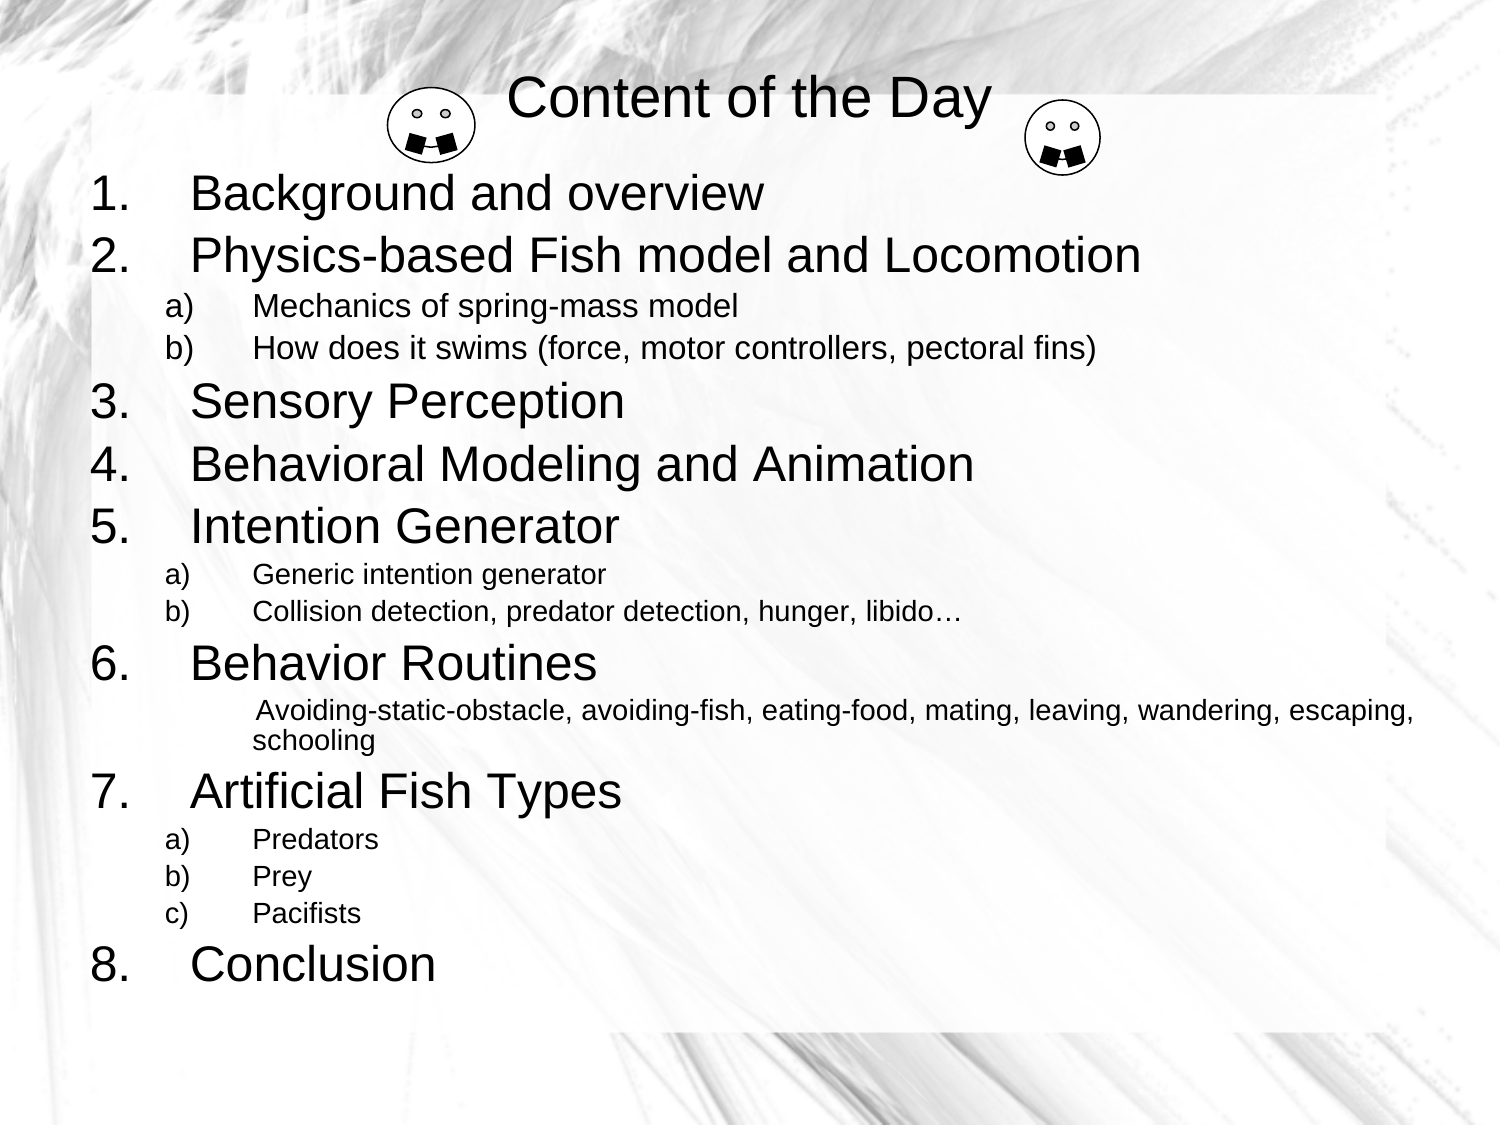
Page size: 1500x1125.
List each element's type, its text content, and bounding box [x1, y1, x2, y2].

picture [0, 0, 1500, 1125]
list Background and overview Physics-based Fish model and Locomotion Mechanics of spring-mass model How does it swims (force, motor controllers, pectoral fins) Sensory Perception Behavioral Modeling and Animation Intention Generator Generic intention generator Collision detection, predator detection, hunger, libido… Behavior Routines Avoiding-static-obstacle, avoiding-fish, eating-food, mating, leaving, wandering, escaping, schooling Artificial Fish Types Predators Prey Pacifists Conclusion [75, 162, 1438, 1088]
title Content of the Day [312, 45, 1188, 150]
text_box [387, 87, 475, 163]
text_box [1025, 99, 1101, 176]
